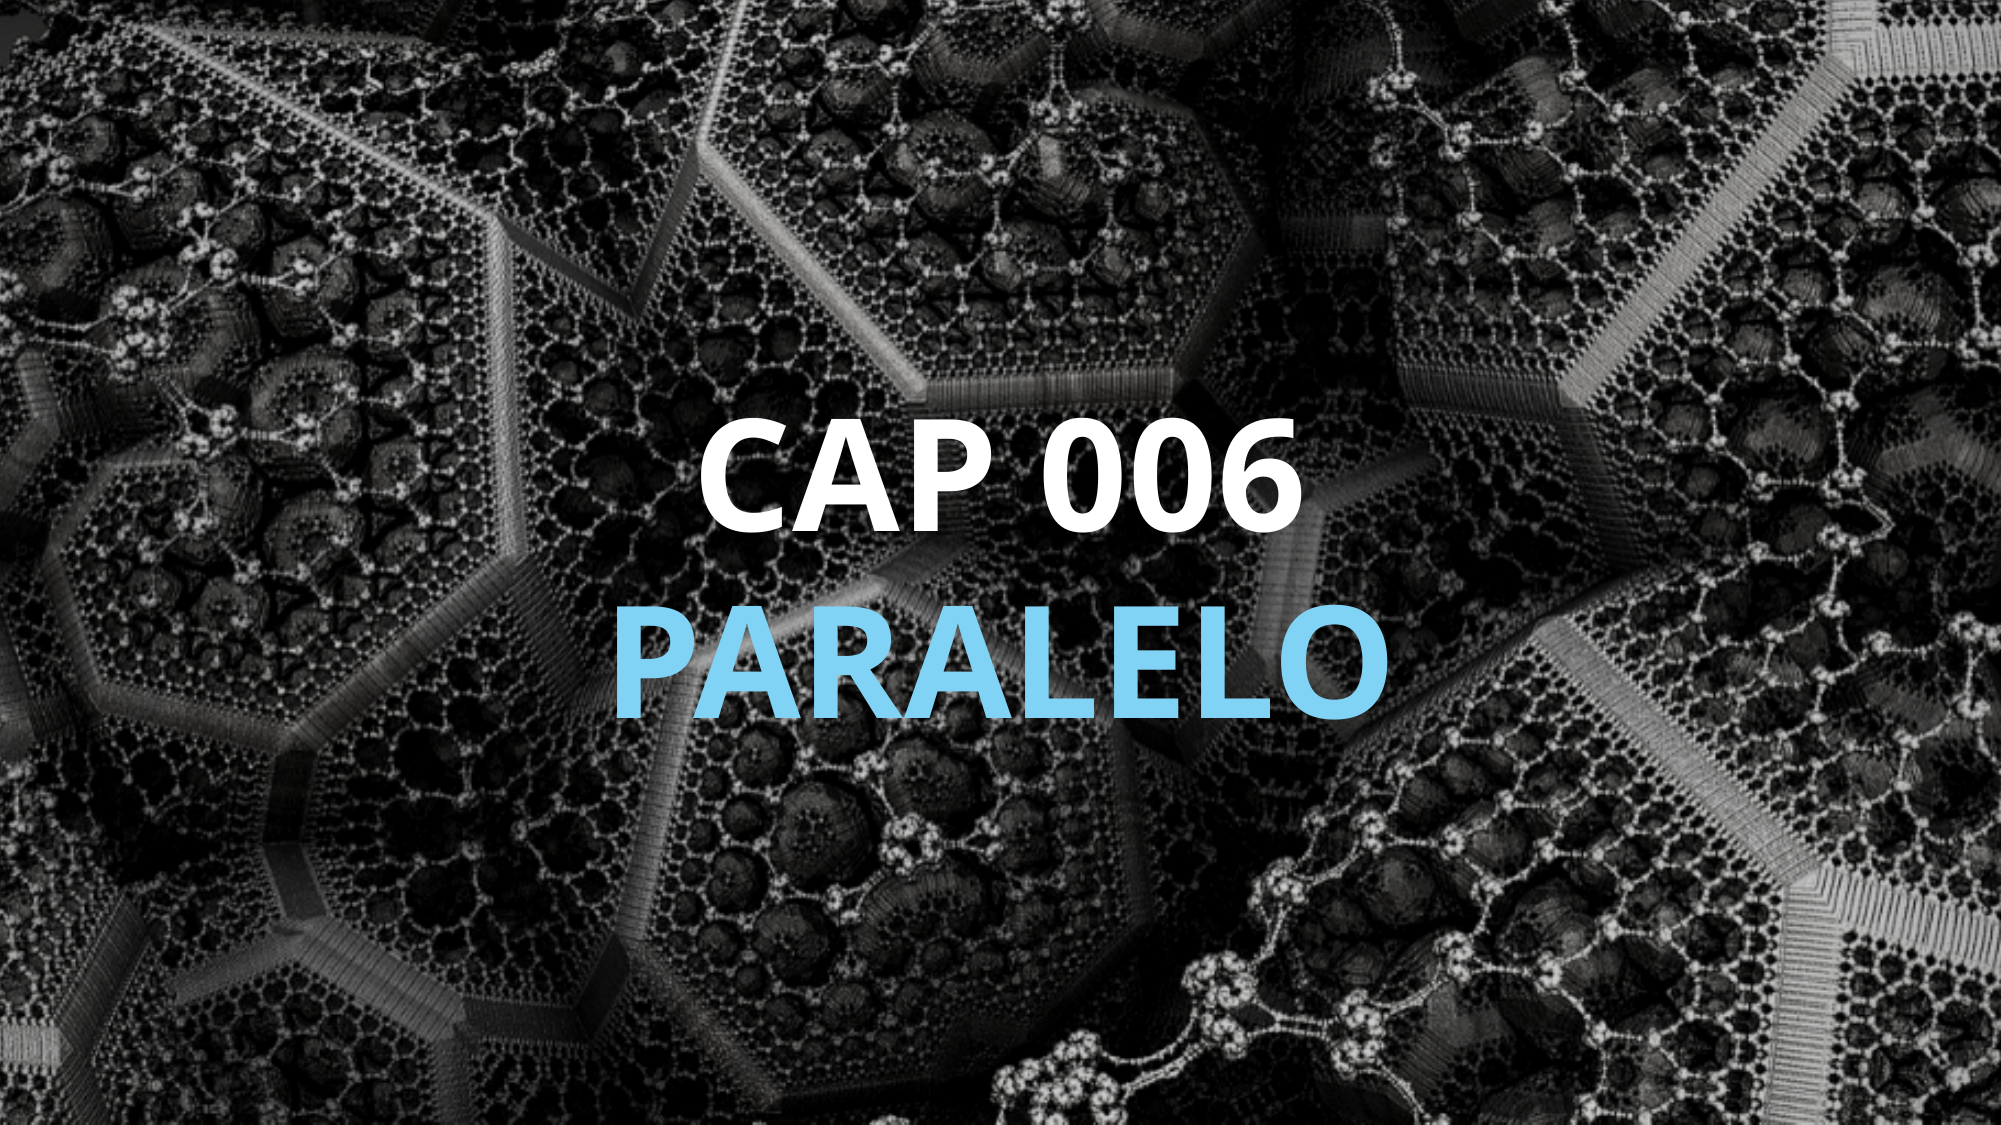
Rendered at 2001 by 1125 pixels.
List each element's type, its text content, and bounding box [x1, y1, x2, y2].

picture [0, 0, 2001, 1125]
text_box CAP 006 PARALELO [588, 367, 1413, 758]
